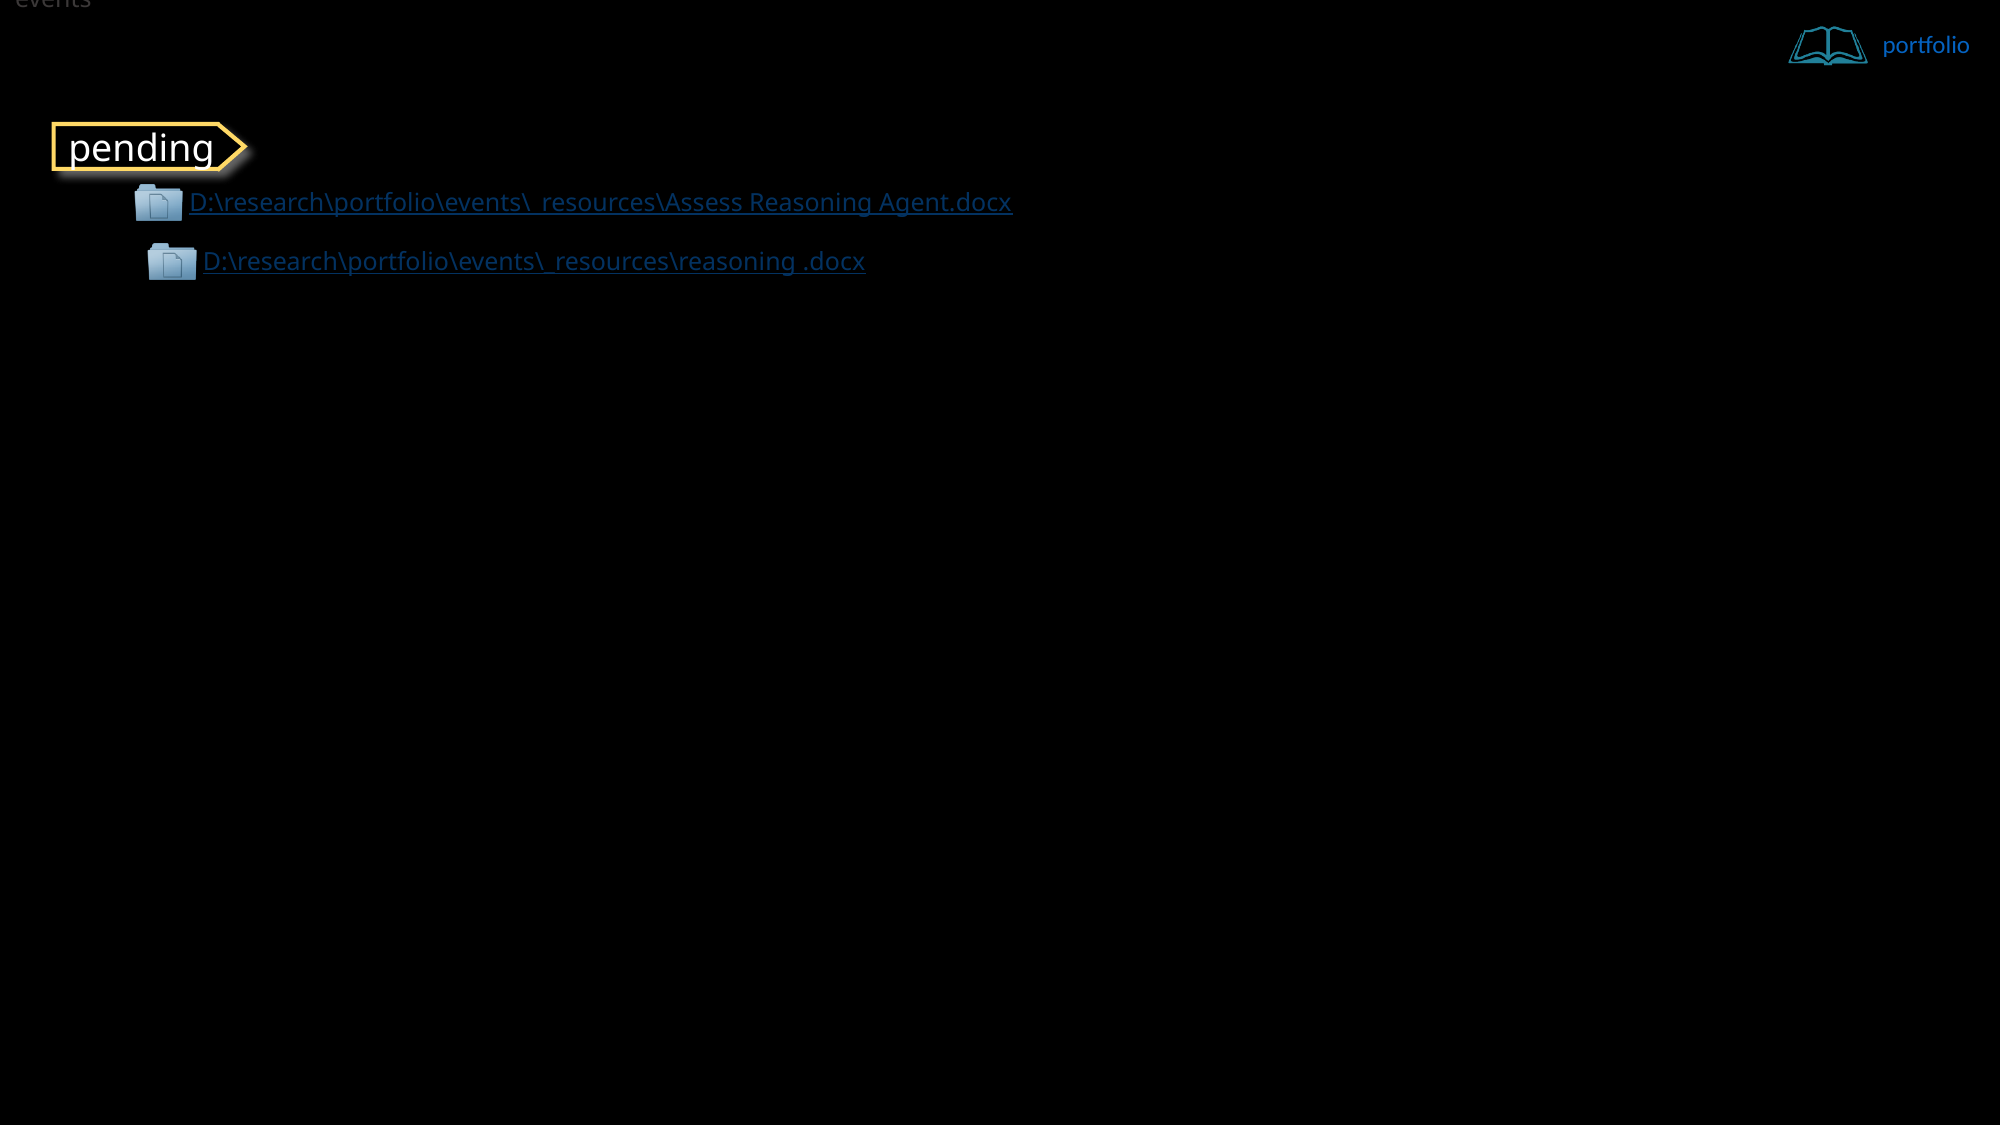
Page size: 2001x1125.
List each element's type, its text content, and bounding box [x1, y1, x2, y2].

text_box pending [53, 123, 245, 170]
picture [134, 177, 183, 227]
text_box pending [196, 143, 208, 159]
text_box D:\research\portfolio\events\_resources\reasoning .docx [202, 245, 867, 280]
text_box portfolio [1867, 21, 1986, 67]
text_box pending [74, 143, 86, 159]
picture [1786, 24, 1868, 69]
picture [147, 236, 197, 286]
text_box D:\research\portfolio\events\_resources\Assess Reasoning Agent.docx [189, 186, 1014, 221]
